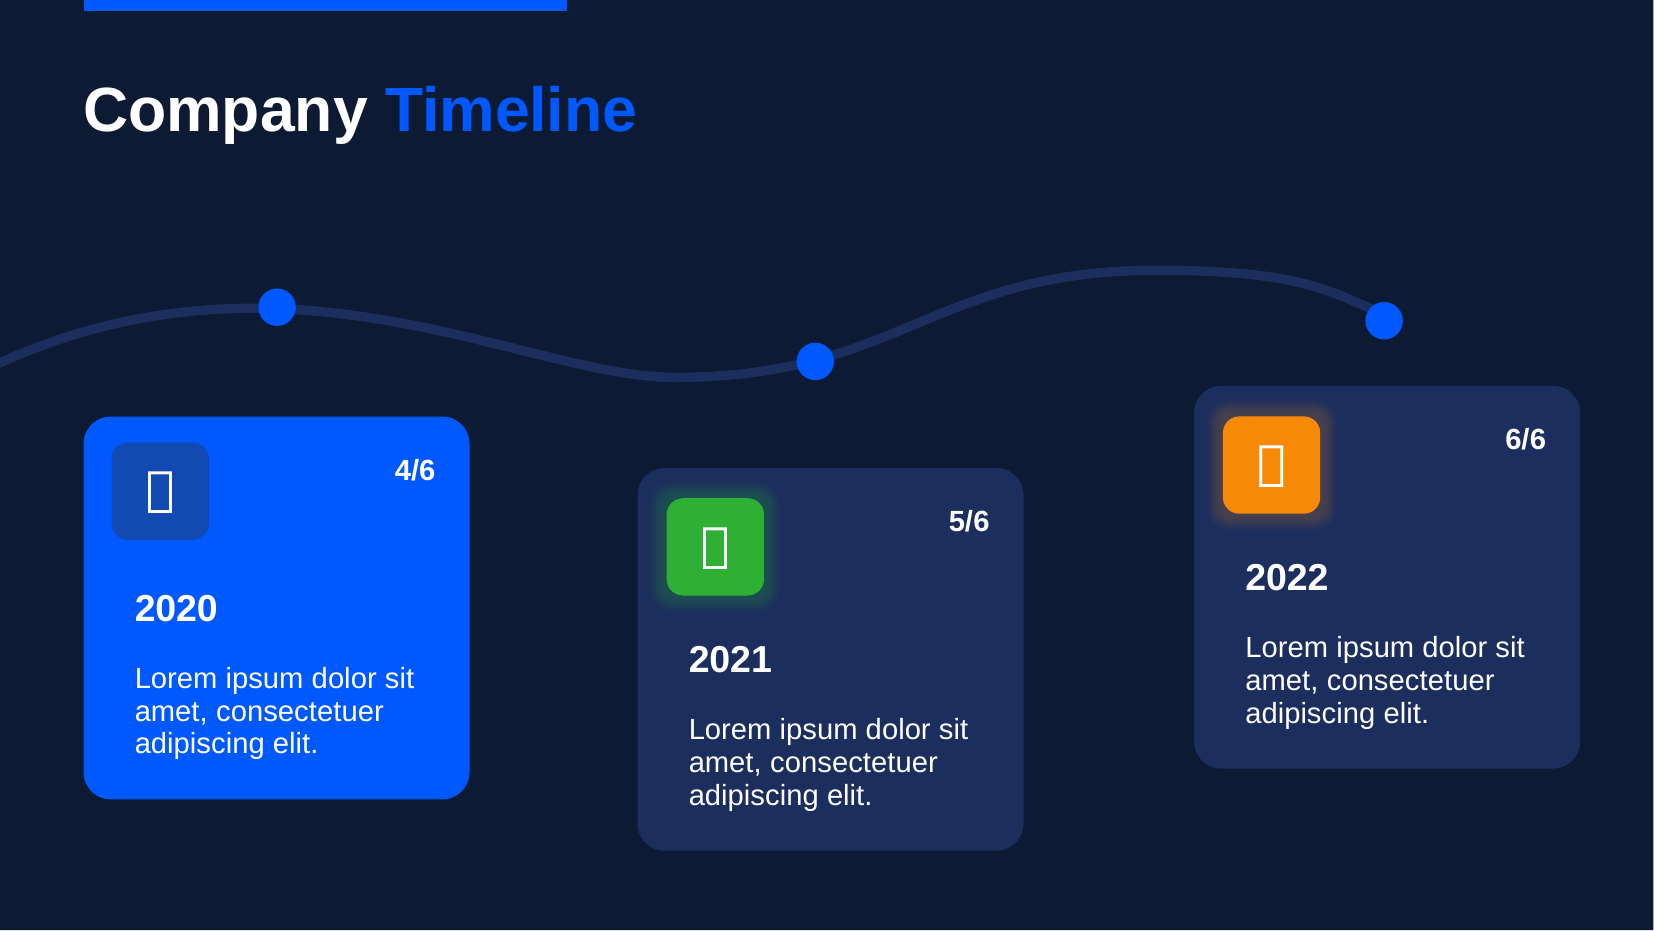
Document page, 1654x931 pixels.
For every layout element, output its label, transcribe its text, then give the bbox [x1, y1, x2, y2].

text_box  [666, 498, 764, 596]
text_box 4/6 [346, 431, 449, 509]
text_box 2021 Lorem ipsum dolor sit amet, consectetuer adipiscing elit. [653, 617, 1008, 833]
text_box  [1222, 416, 1321, 514]
text_box 2022 Lorem ipsum dolor sit amet, consectetuer adipiscing elit. [1209, 535, 1564, 751]
text_box 5/6 [900, 482, 1003, 561]
title Company Timeline [83, 75, 1570, 188]
text_box [796, 342, 835, 381]
text_box [1194, 385, 1581, 769]
text_box [637, 467, 1024, 851]
text_box [1365, 302, 1403, 340]
text_box 6/6 [1456, 400, 1560, 478]
text_box 2020 Lorem ipsum dolor sit amet, consectetuer adipiscing elit. [99, 566, 454, 782]
text_box  [111, 442, 209, 540]
text_box [258, 288, 296, 326]
text_box [83, 416, 470, 800]
